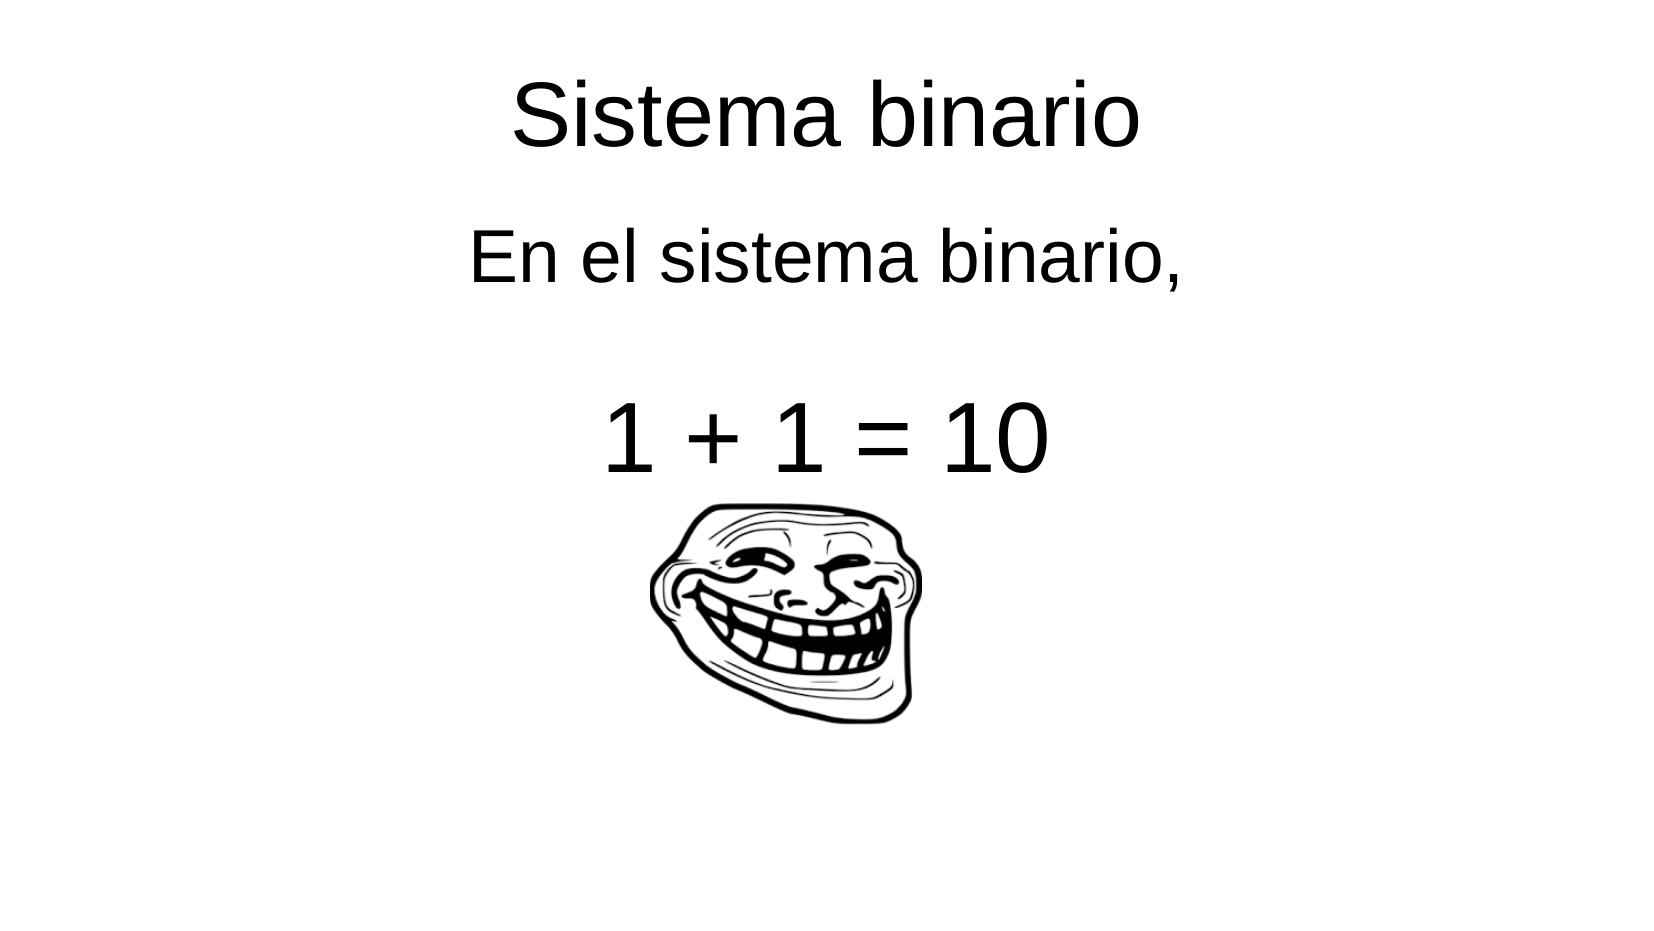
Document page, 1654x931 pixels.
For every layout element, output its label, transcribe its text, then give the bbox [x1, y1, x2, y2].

picture [650, 501, 922, 726]
text_box En el sistema binario, 1 + 1 = 10 [448, 206, 1205, 502]
title Sistema binario [82, 37, 1571, 193]
